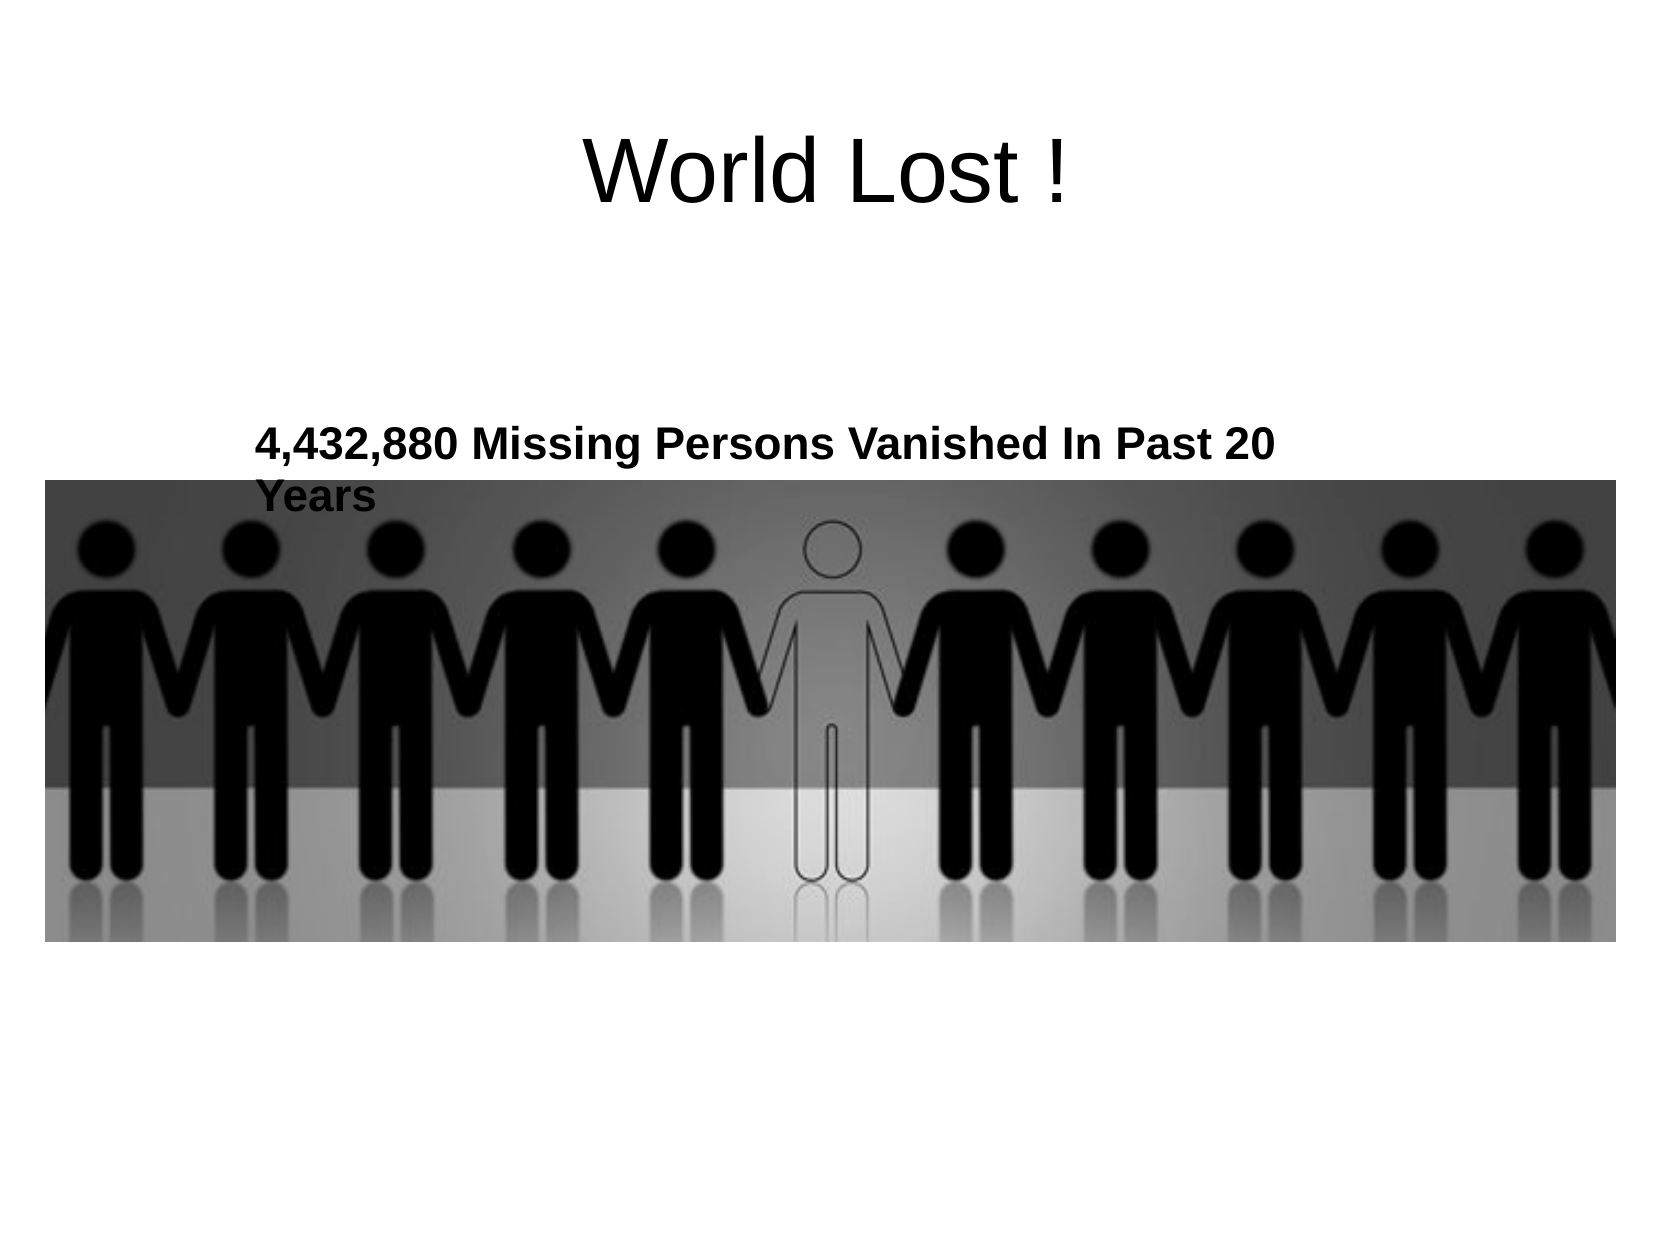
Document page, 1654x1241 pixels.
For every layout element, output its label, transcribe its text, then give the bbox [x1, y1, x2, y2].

picture [45, 480, 1616, 943]
title World Lost ! [82, 67, 1571, 275]
text_box 4,432,880 Missing Persons Vanished In Past 20 Years [240, 362, 1425, 526]
